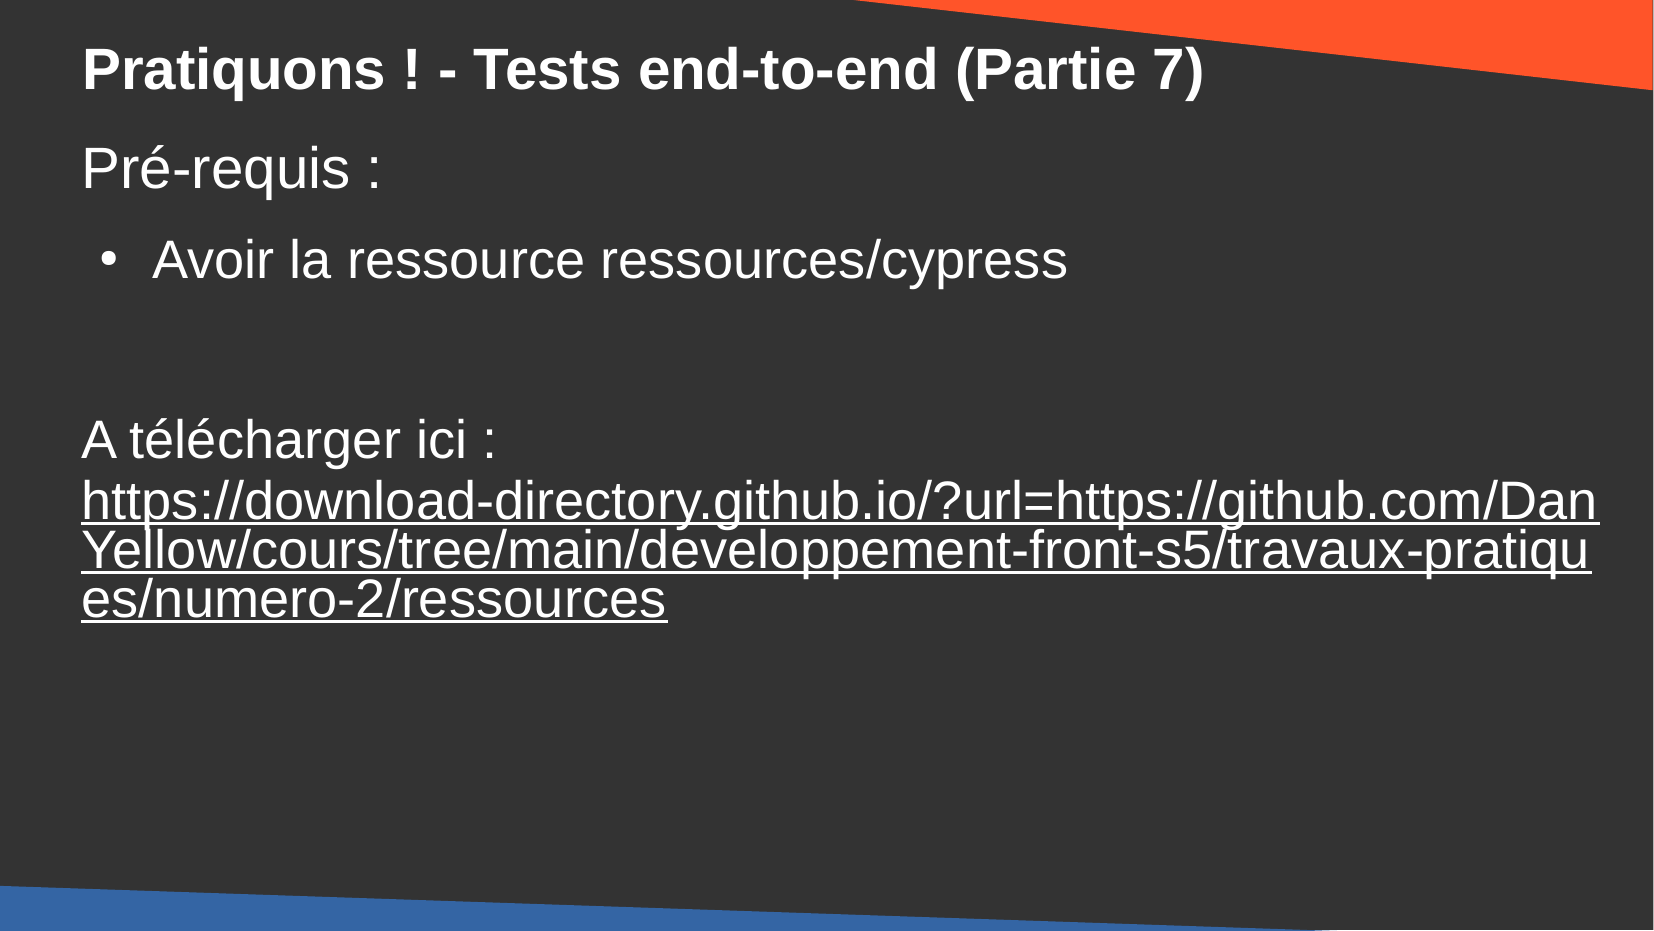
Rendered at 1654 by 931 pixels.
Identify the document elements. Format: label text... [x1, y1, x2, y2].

title Pratiquons ! - Tests end-to-end (Partie 7) [82, 37, 1571, 114]
text_box [853, 0, 1653, 91]
text_box [0, 885, 1337, 931]
list Pré-requis : Avoir la ressource ressources/cypress A télécharger ici : https://download-directory.github.io/?url=https://github.com/DanYellow/cours/tree/main/developpement-front-s5/travaux-pratiques/numero-2/ressources [81, 135, 1621, 662]
